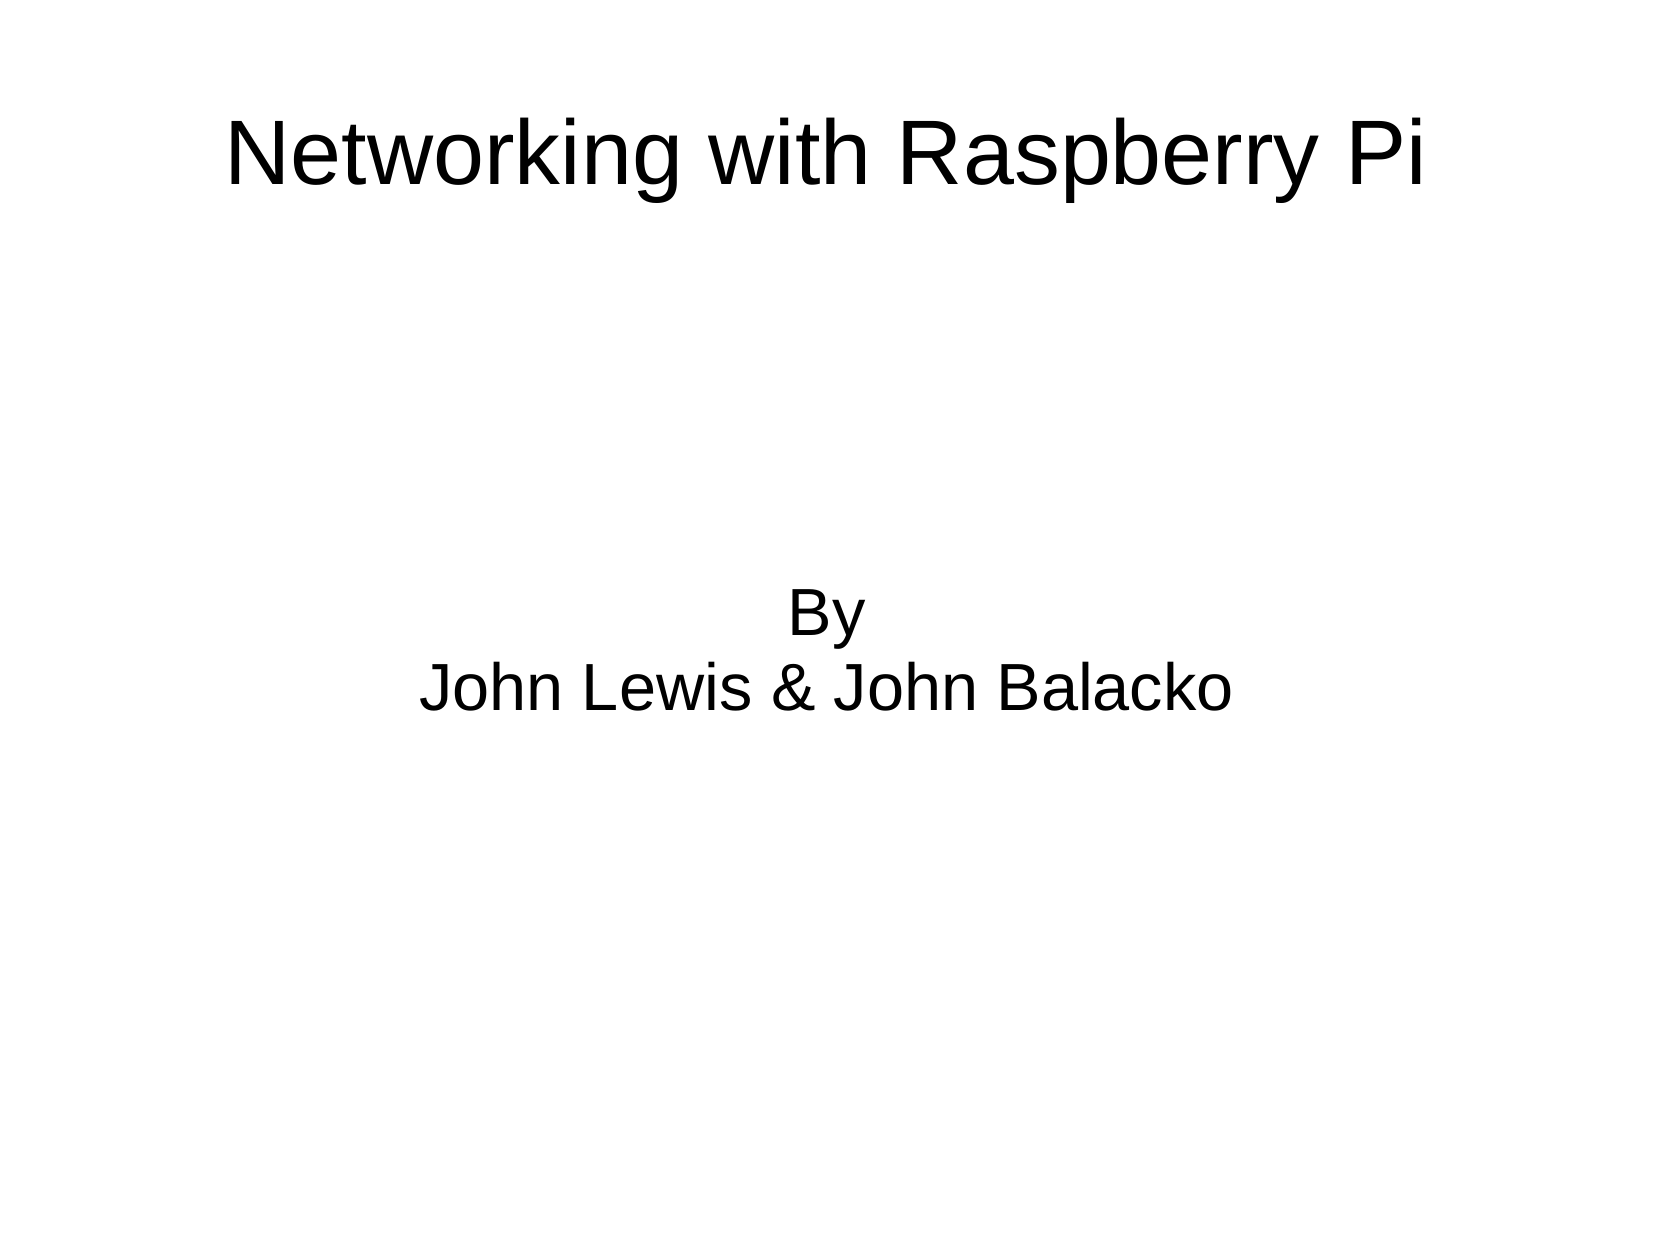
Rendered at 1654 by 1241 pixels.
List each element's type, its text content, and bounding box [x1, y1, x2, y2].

title Networking with Raspberry Pi [82, 49, 1571, 257]
subtitle By John Lewis & John Balacko [82, 290, 1571, 1010]
